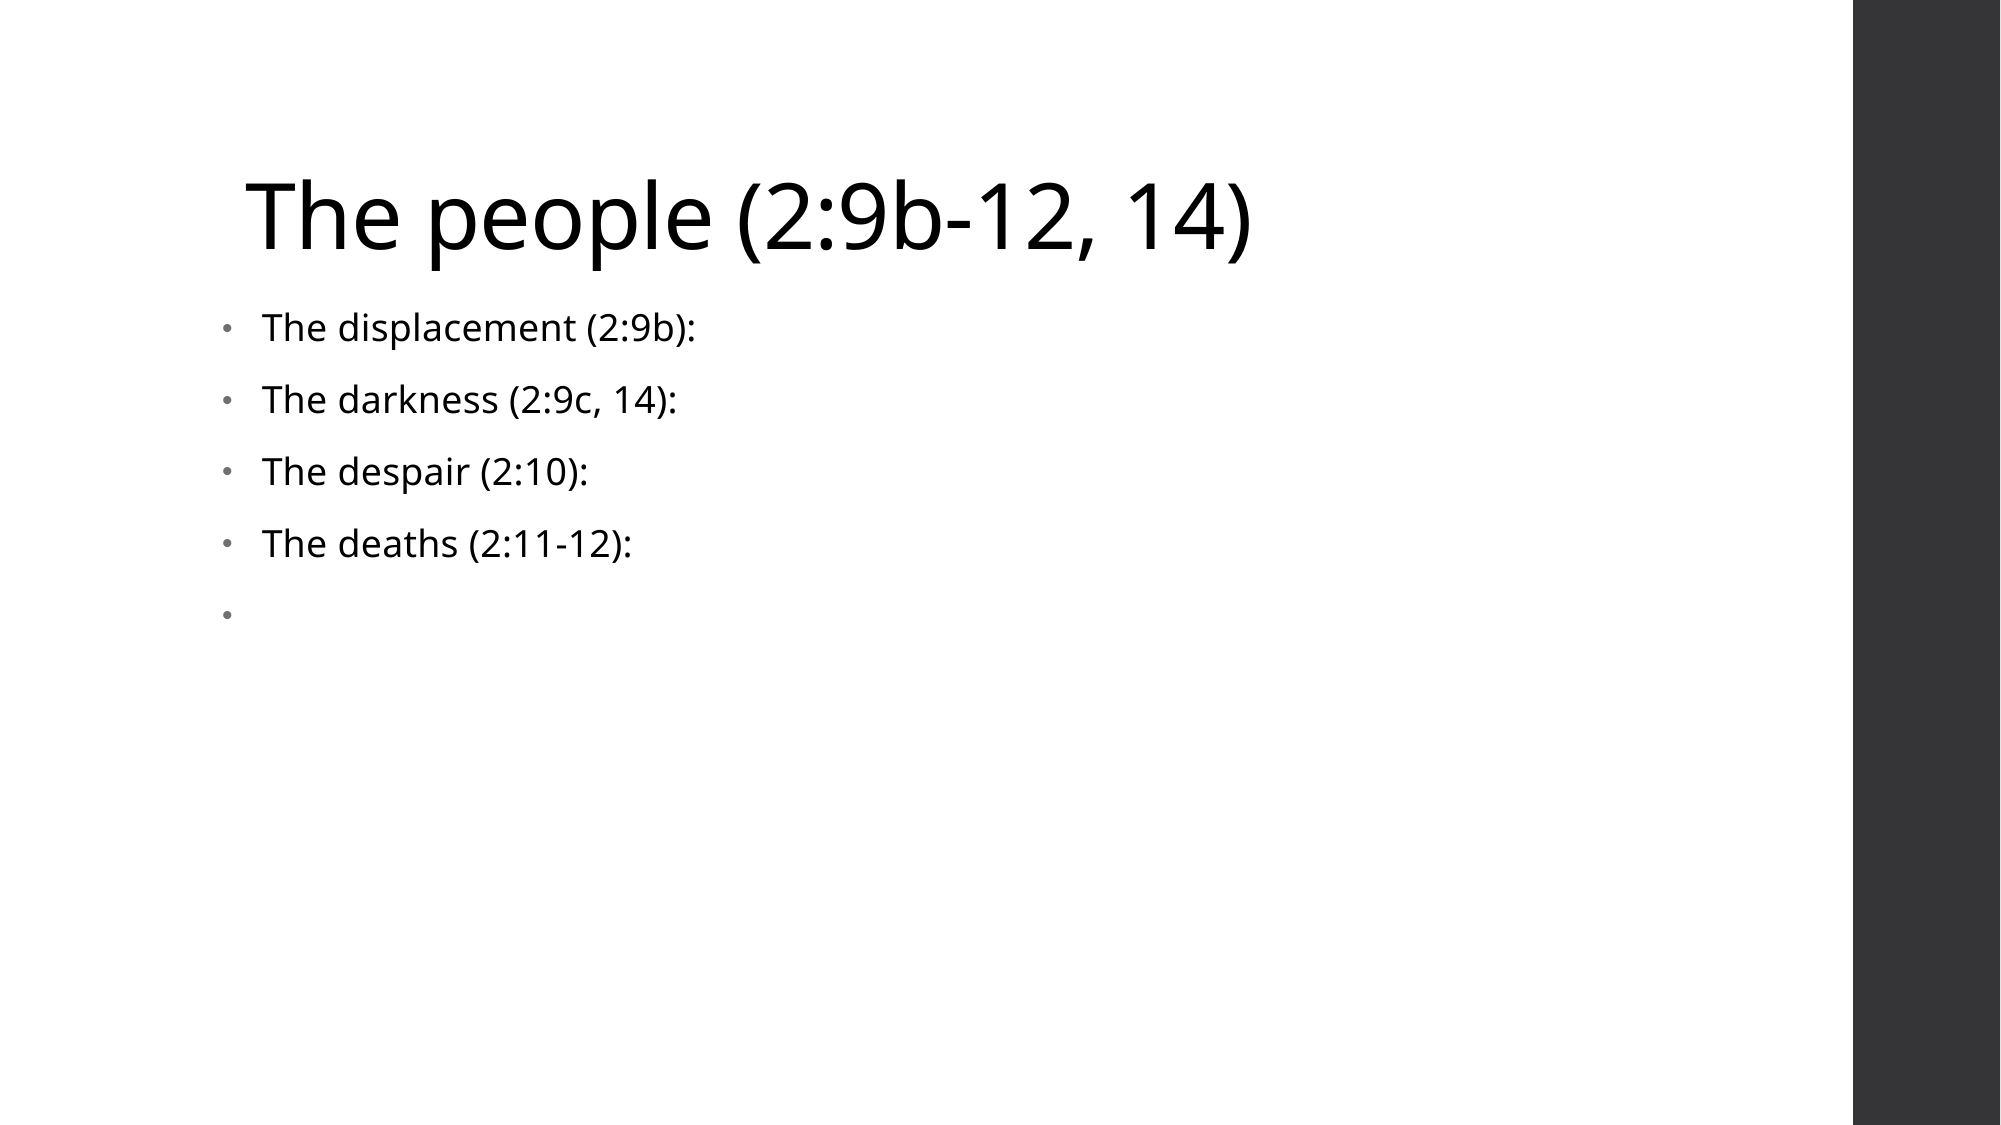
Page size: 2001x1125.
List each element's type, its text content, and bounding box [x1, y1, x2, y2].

list The displacement (2:9b): The darkness (2:9c, 14): The despair (2:10): The deaths (2:11-12): [206, 299, 1617, 1014]
title The people (2:9b-12, 14) [206, 60, 1797, 278]
